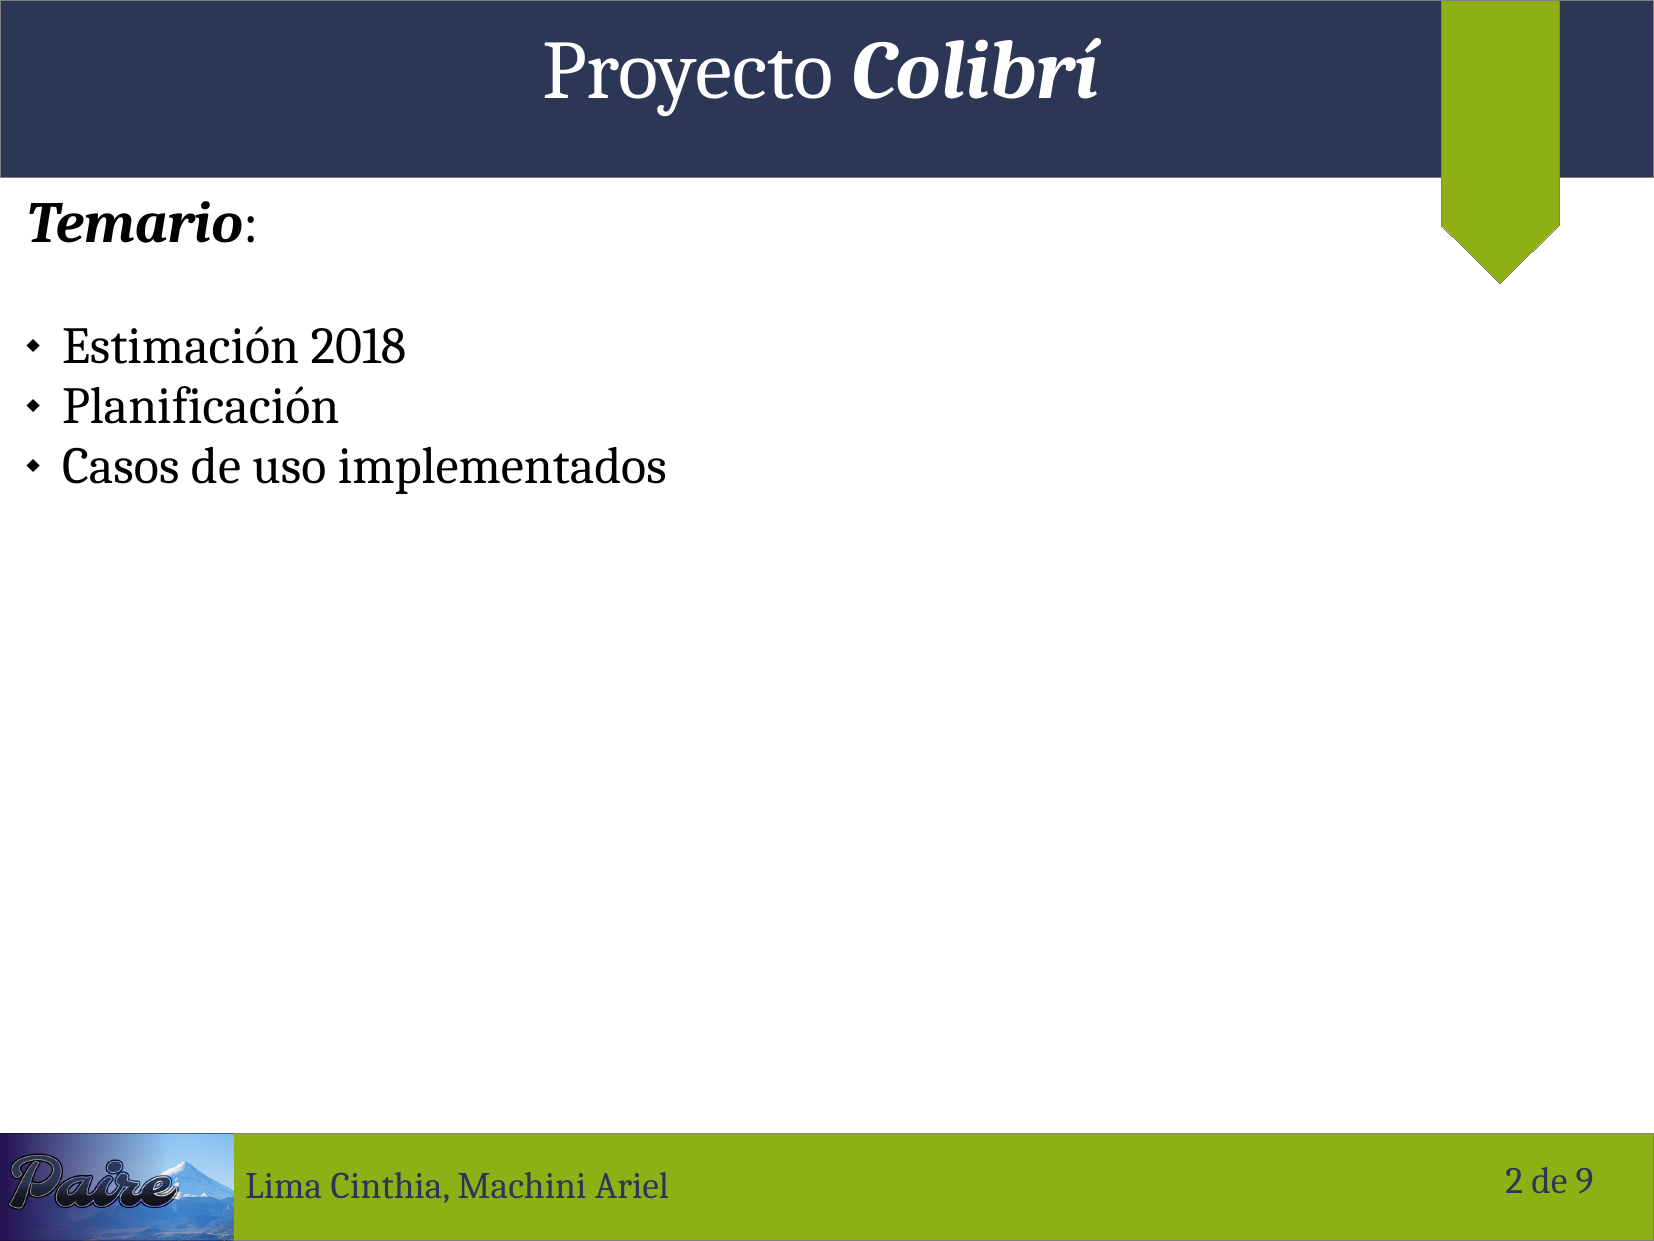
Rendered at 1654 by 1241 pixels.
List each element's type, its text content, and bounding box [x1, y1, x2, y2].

picture [0, 1133, 234, 1241]
text_box [0, 0, 1654, 284]
text_box Temario: Estimación 2018 Planificación Casos de uso implementados [11, 183, 1607, 1117]
text_box Lima Cinthia, Machini Ariel [234, 1157, 703, 1217]
text_box Proyecto Colibrí [342, 15, 1300, 130]
text_box <number> de 9 [1482, 1152, 1648, 1241]
text_box [234, 1133, 1654, 1241]
